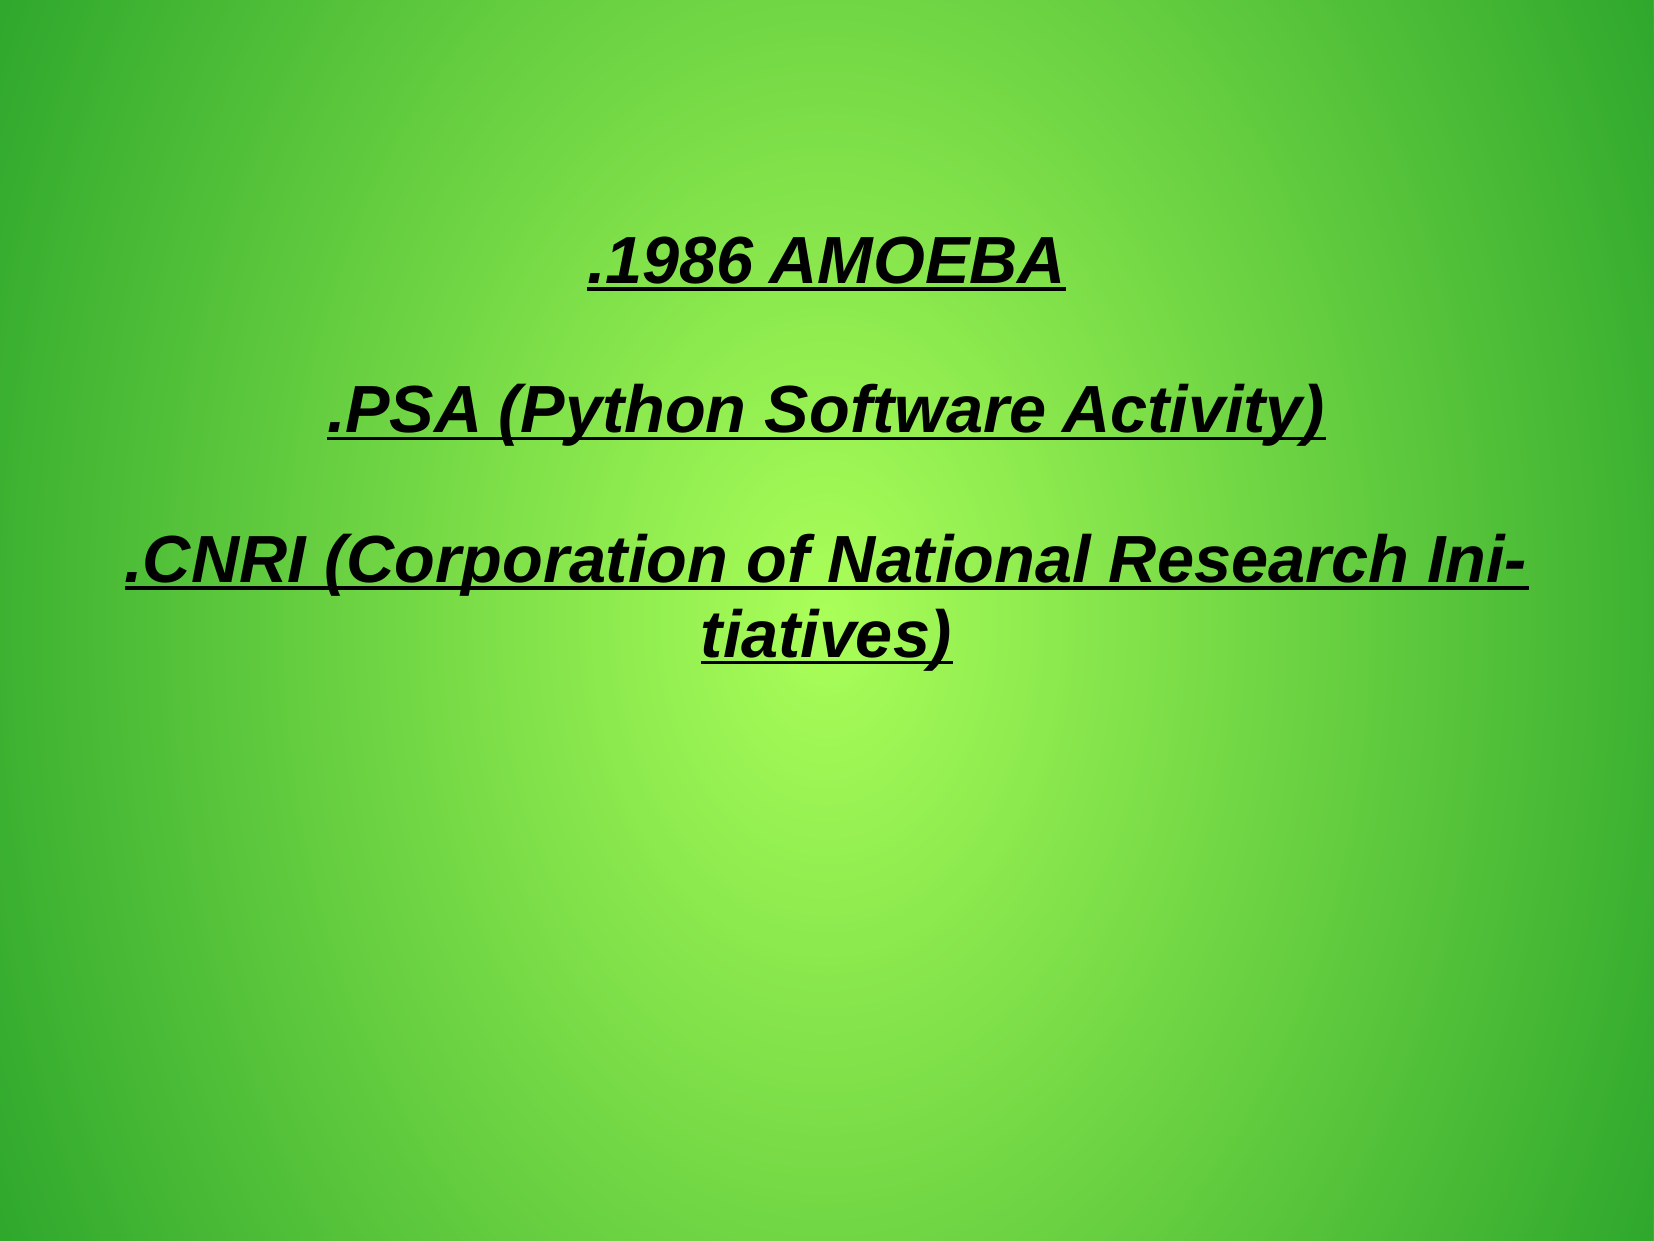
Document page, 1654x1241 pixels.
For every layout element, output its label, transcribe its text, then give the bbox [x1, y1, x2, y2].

subtitle .1986 AMOEBA .PSA (Python Software Activity) .CNRI (Corporation of National Research Ini- tiatives) [82, 47, 1571, 997]
